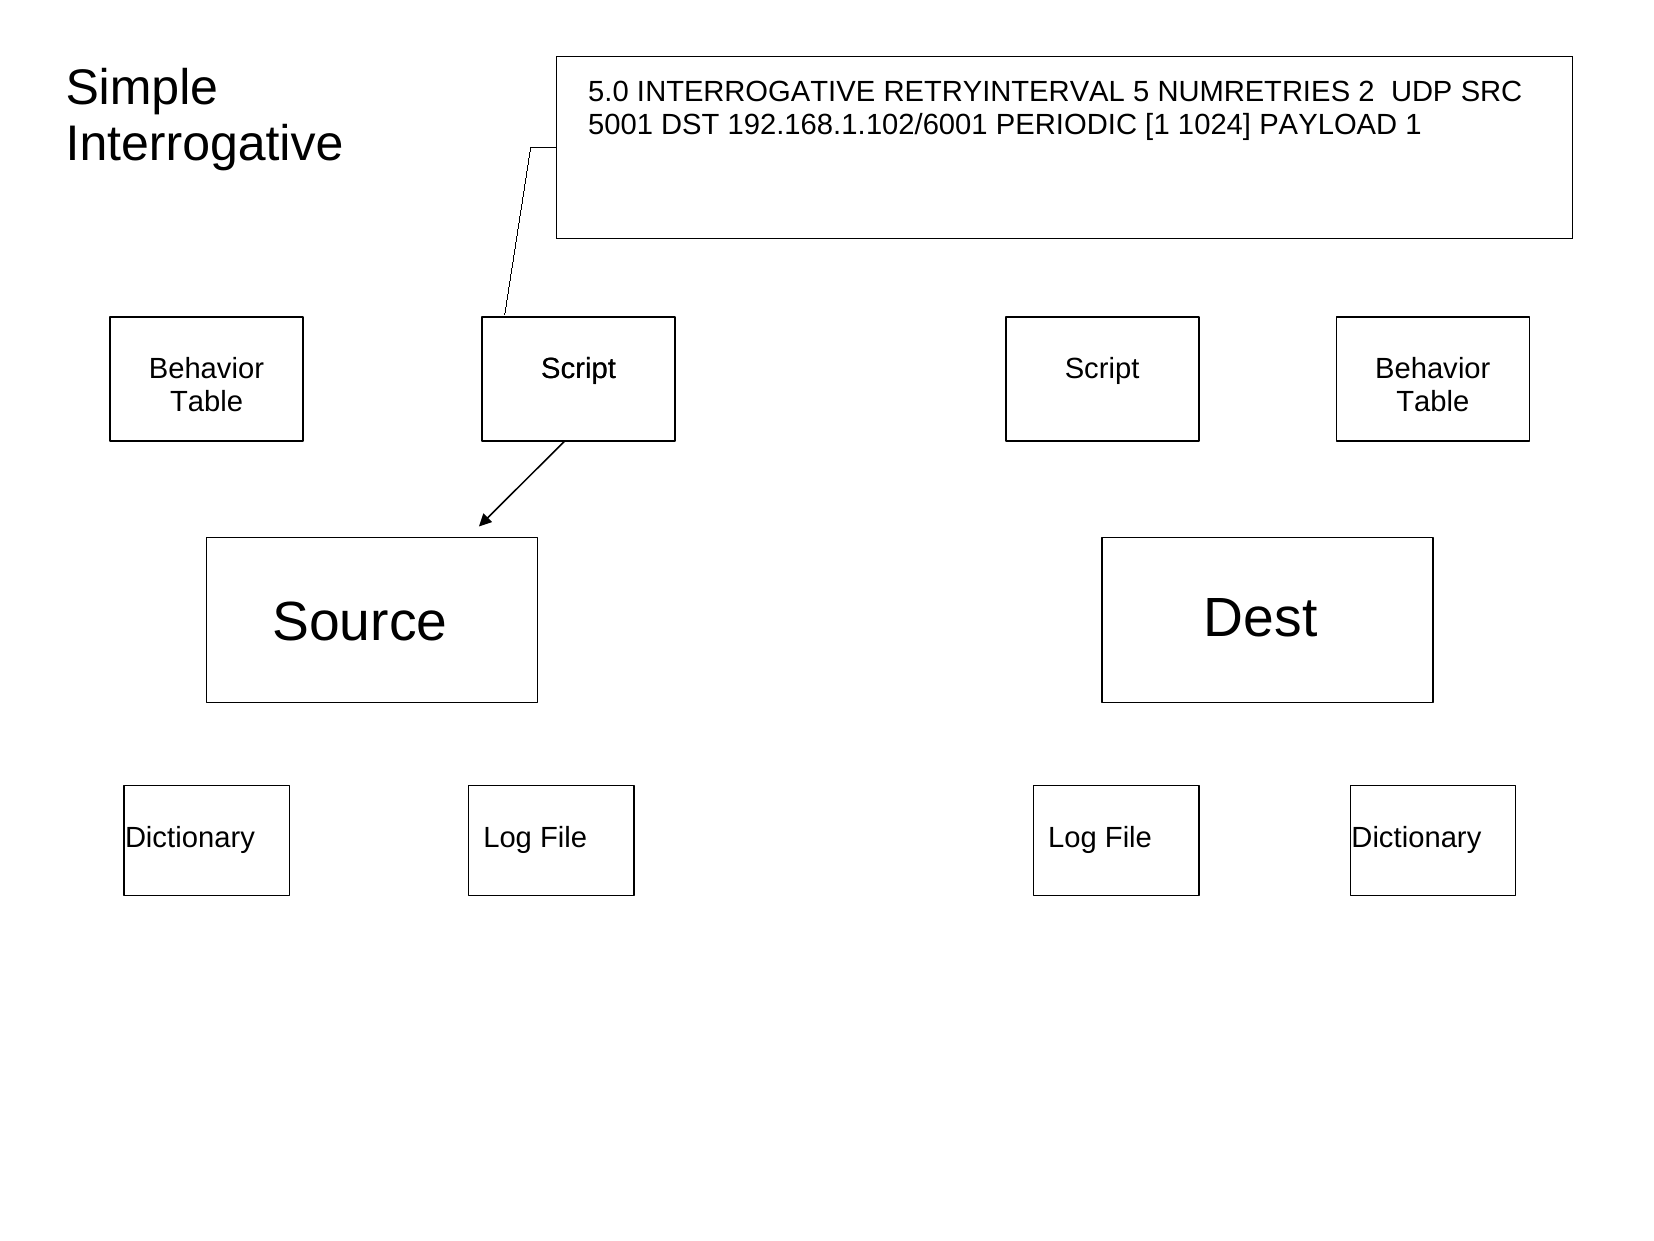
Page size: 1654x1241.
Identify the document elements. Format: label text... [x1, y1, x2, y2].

text_box [1033, 871, 1199, 896]
text_box Log File [1033, 812, 1199, 871]
text_box 5.0 INTERROGATIVE RETRYINTERVAL 5 NUMRETRIES 2 UDP SRC 5001 DST 192.168.1.102/6001 PERIODIC [1 1024] PAYLOAD 1 [573, 67, 1563, 237]
text_box Behavior Table [1336, 344, 1530, 442]
text_box [123, 785, 290, 812]
title [557, 57, 1571, 238]
text_box [206, 537, 538, 703]
text_box [1102, 537, 1433, 703]
text_box Source [208, 582, 512, 669]
text_box [468, 871, 634, 896]
text_box Behavior Table [110, 344, 304, 442]
text_box [1336, 316, 1530, 344]
text_box [1350, 871, 1516, 896]
text_box [482, 316, 676, 344]
text_box [1005, 316, 1199, 344]
text_box [110, 316, 304, 344]
text_box [123, 871, 290, 896]
text_box [1005, 402, 1199, 441]
text_box [1033, 785, 1199, 812]
text_box Dictionary [1336, 812, 1577, 871]
text_box [1350, 785, 1516, 812]
text_box [468, 785, 634, 812]
text_box Log File [468, 812, 634, 871]
text_box [482, 402, 676, 441]
text_box Simple Interrogative [65, 59, 392, 186]
title [82, 49, 1571, 257]
text_box Dest [1099, 579, 1422, 733]
text_box Dictionary [110, 812, 339, 871]
text_box Script [1005, 344, 1199, 402]
text_box Script [482, 344, 676, 402]
